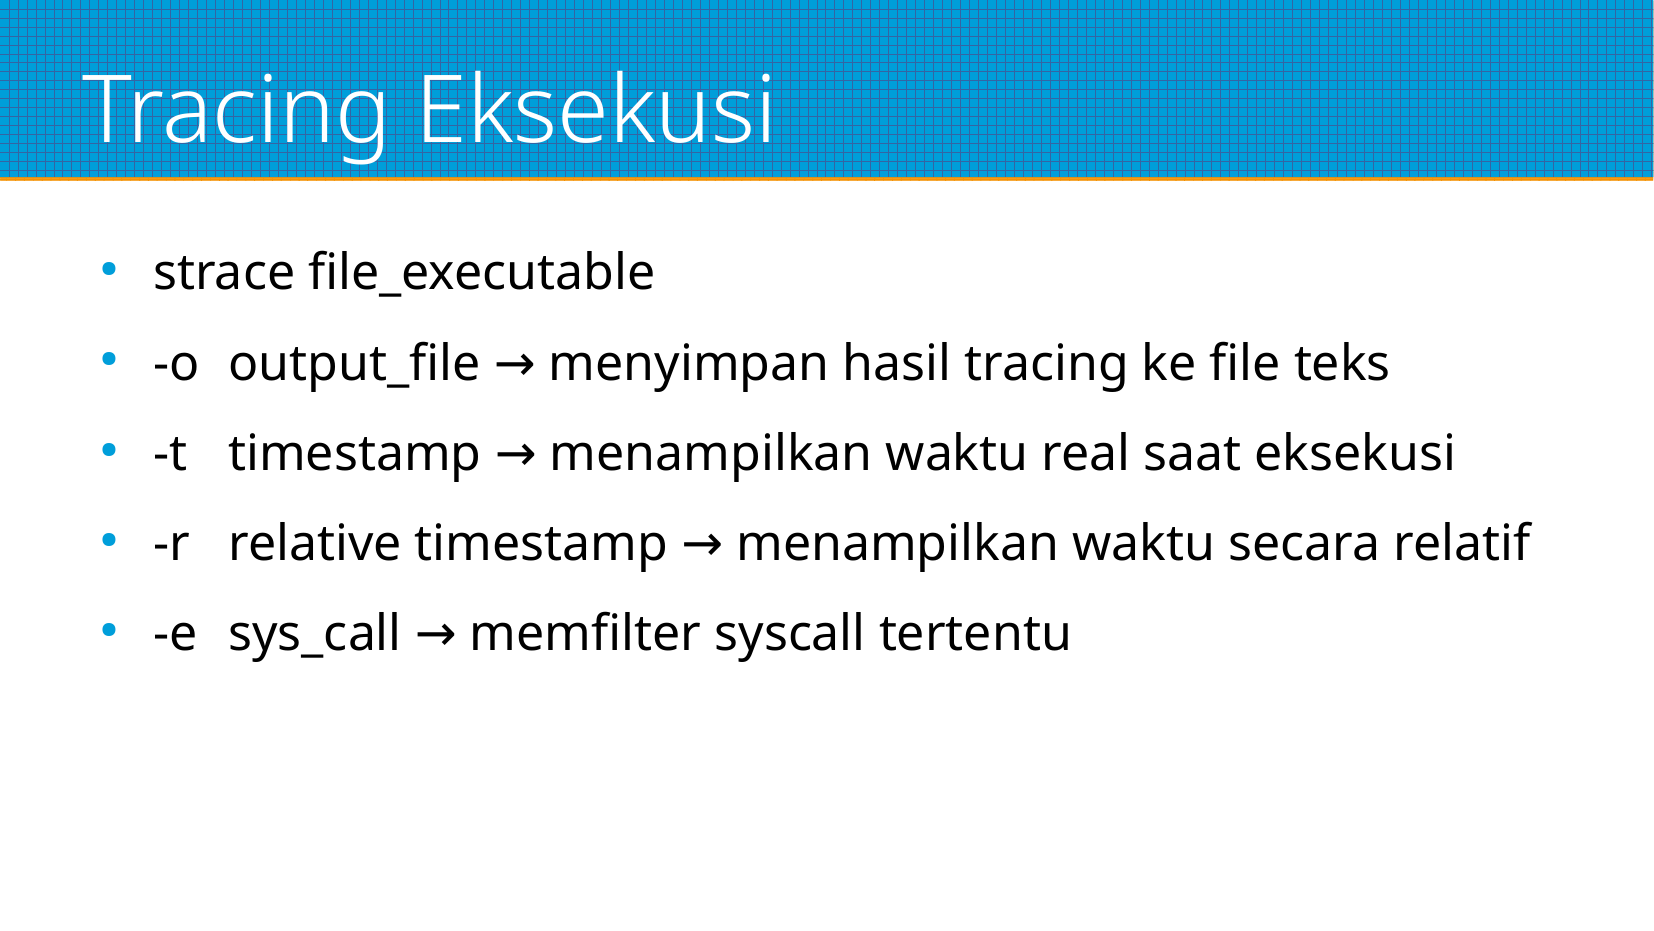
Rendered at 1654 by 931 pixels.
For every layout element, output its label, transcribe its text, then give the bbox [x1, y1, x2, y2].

title Tracing Eksekusi [82, 14, 1571, 171]
list strace file_executable -o output_file → menyimpan hasil tracing ke file teks -t timestamp → menampilkan waktu real saat eksekusi -r relative timestamp → menampilkan waktu secara relatif -e sys_call → memfilter syscall tertentu [82, 236, 1563, 811]
